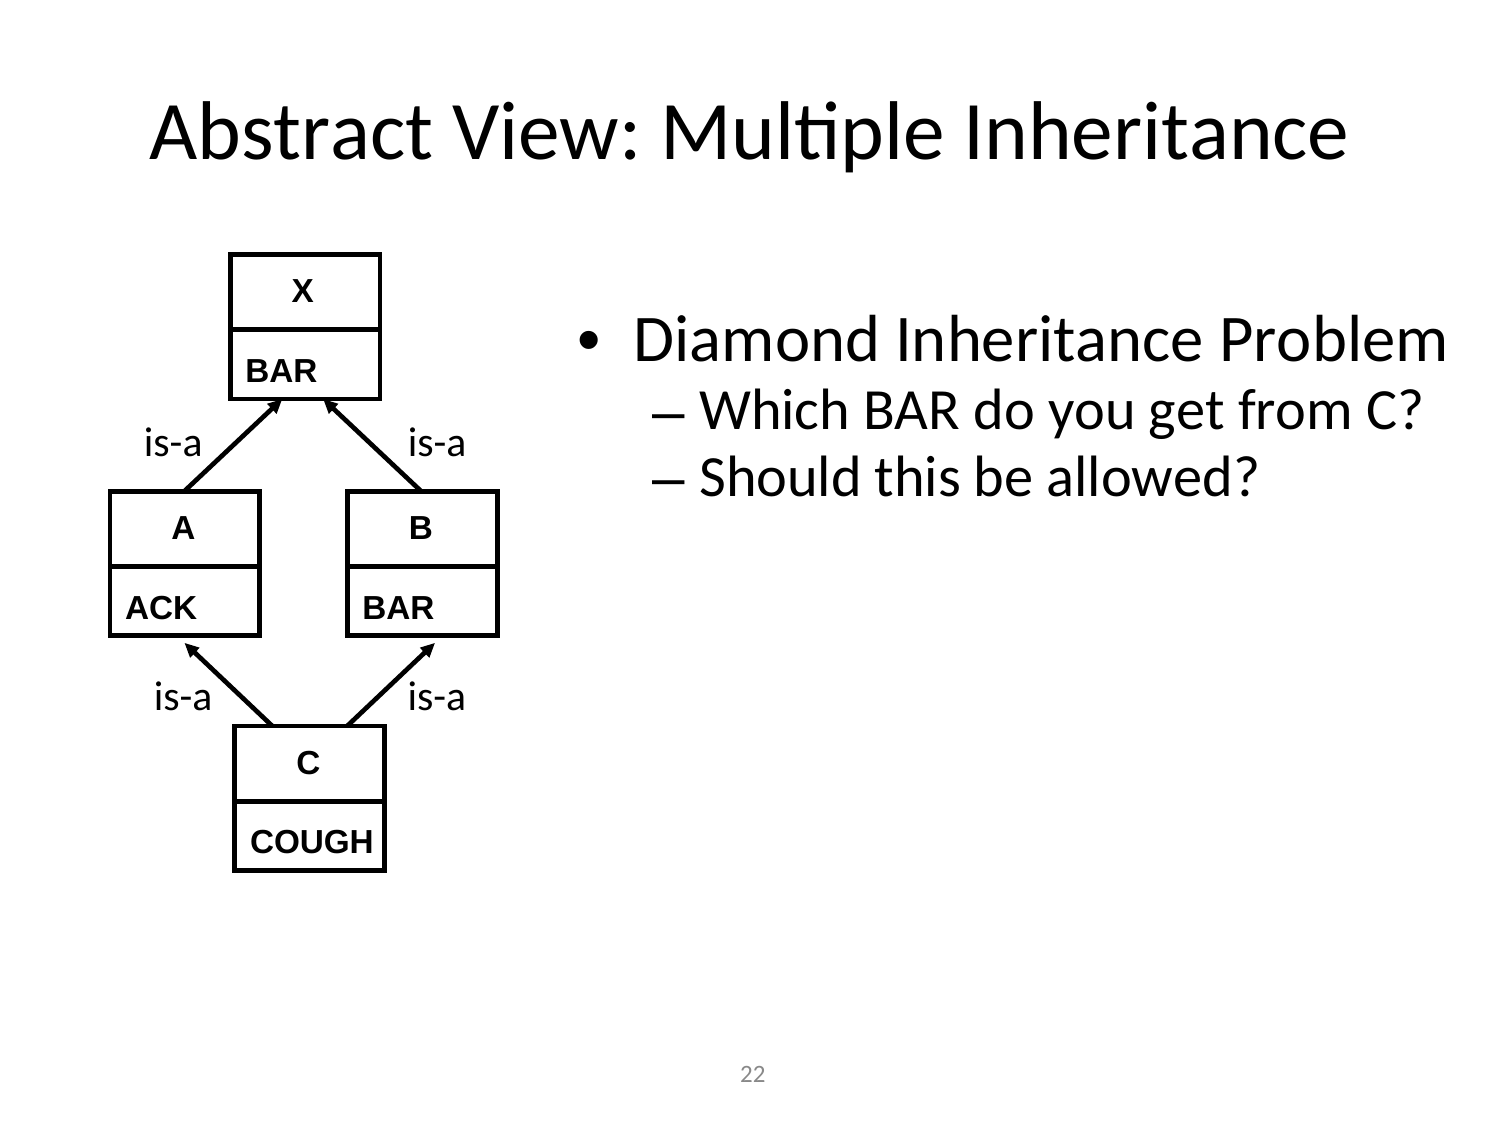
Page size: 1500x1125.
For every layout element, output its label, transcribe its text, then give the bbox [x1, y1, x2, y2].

text_box X BAR [233, 332, 333, 397]
text_box A ACK [110, 498, 213, 564]
text_box A ACK [112, 569, 213, 633]
text_box B BAR [350, 569, 450, 633]
text_box X BAR [230, 261, 333, 327]
text_box C COUGH [237, 804, 382, 868]
text_box is-a [129, 407, 218, 473]
text_box is-a [393, 660, 482, 727]
list Diamond Inheritance Problem Which BAR do you get from C? Should this be allowed? [562, 305, 1500, 681]
text_box <number> [512, 1042, 988, 1103]
text_box is-a [139, 660, 228, 727]
text_box C COUGH [235, 733, 389, 869]
text_box is-a [393, 406, 482, 473]
text_box B BAR [347, 498, 450, 564]
title Abstract View: Multiple Inheritance [75, 34, 1426, 244]
